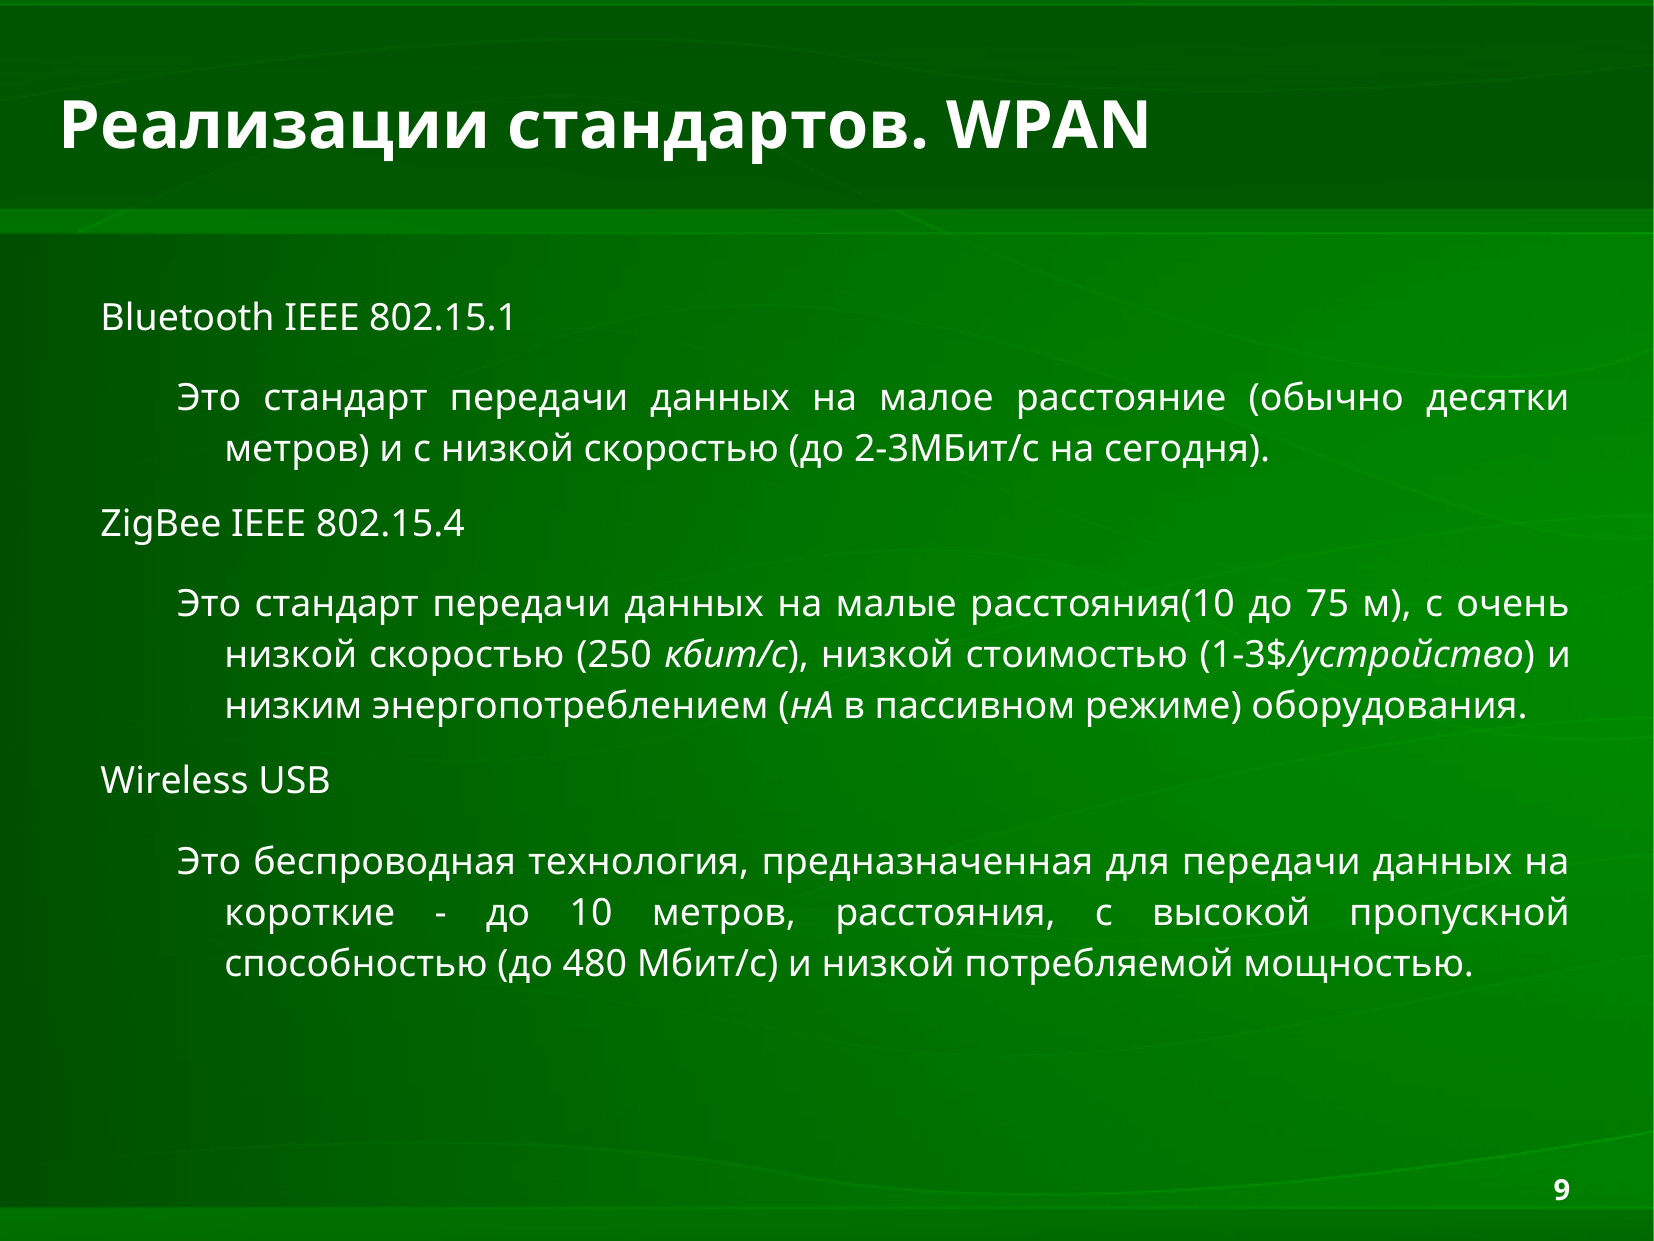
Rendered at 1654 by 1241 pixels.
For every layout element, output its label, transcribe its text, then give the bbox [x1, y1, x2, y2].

title Реализации стандартов. WPAN [23, 8, 1625, 237]
picture [0, 0, 1654, 1241]
list Bluetooth IEEE 802.15.1 Это стандарт передачи данных на малое расстояние (обычно десятки метров) и с низкой скоростью (до 2-3МБит/с на сегодня). ZigBee IEEE 802.15.4 Это стандарт передачи данных на малые расстояния(10 до 75 м), с очень низкой скоростью (250 кбит/с), низкой стоимостью (1-3$/устройство) и низким энергопотреблением (нА в пассивном режиме) оборудования. Wireless USB Это беспроводная технология, предназначенная для передачи данных на короткие - до 10 метров, расстояния, с высокой пропускной способностью (до 480 Мбит/с) и низкой потребляемой мощностью. [82, 290, 1571, 1123]
